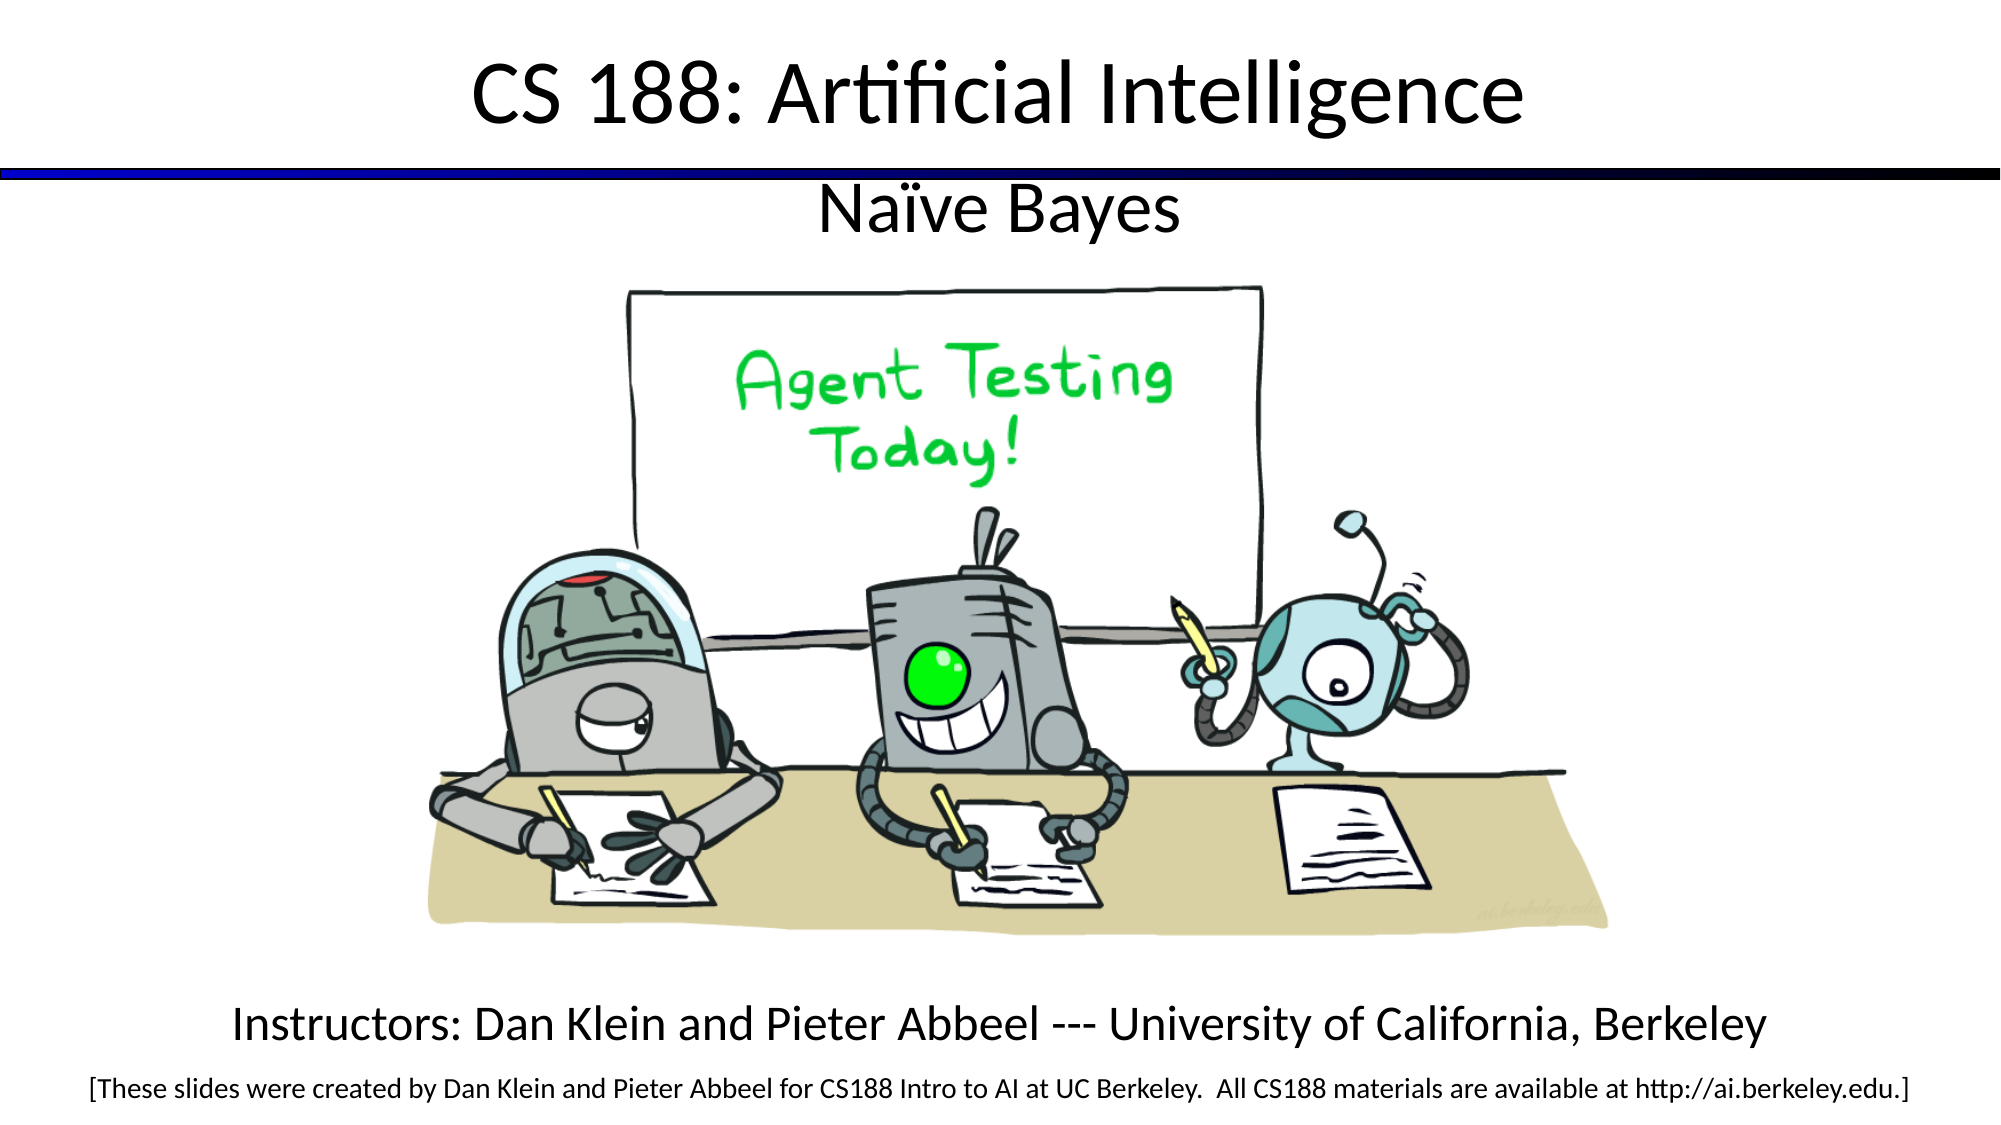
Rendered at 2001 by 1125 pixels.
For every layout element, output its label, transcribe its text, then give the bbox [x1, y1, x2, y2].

subtitle Naïve Bayes [0, 149, 2000, 400]
picture [412, 266, 1613, 944]
title CS 188: Artificial Intelligence [0, 24, 2000, 149]
text_box Instructors: Dan Klein and Pieter Abbeel --- University of California, Berkeley [These slides were created by Dan Klein and Pieter Abbeel for CS188 Intro to AI at UC Berkeley. All CS188 materials are available at http://ai.berkeley.edu.] [0, 984, 2000, 1110]
